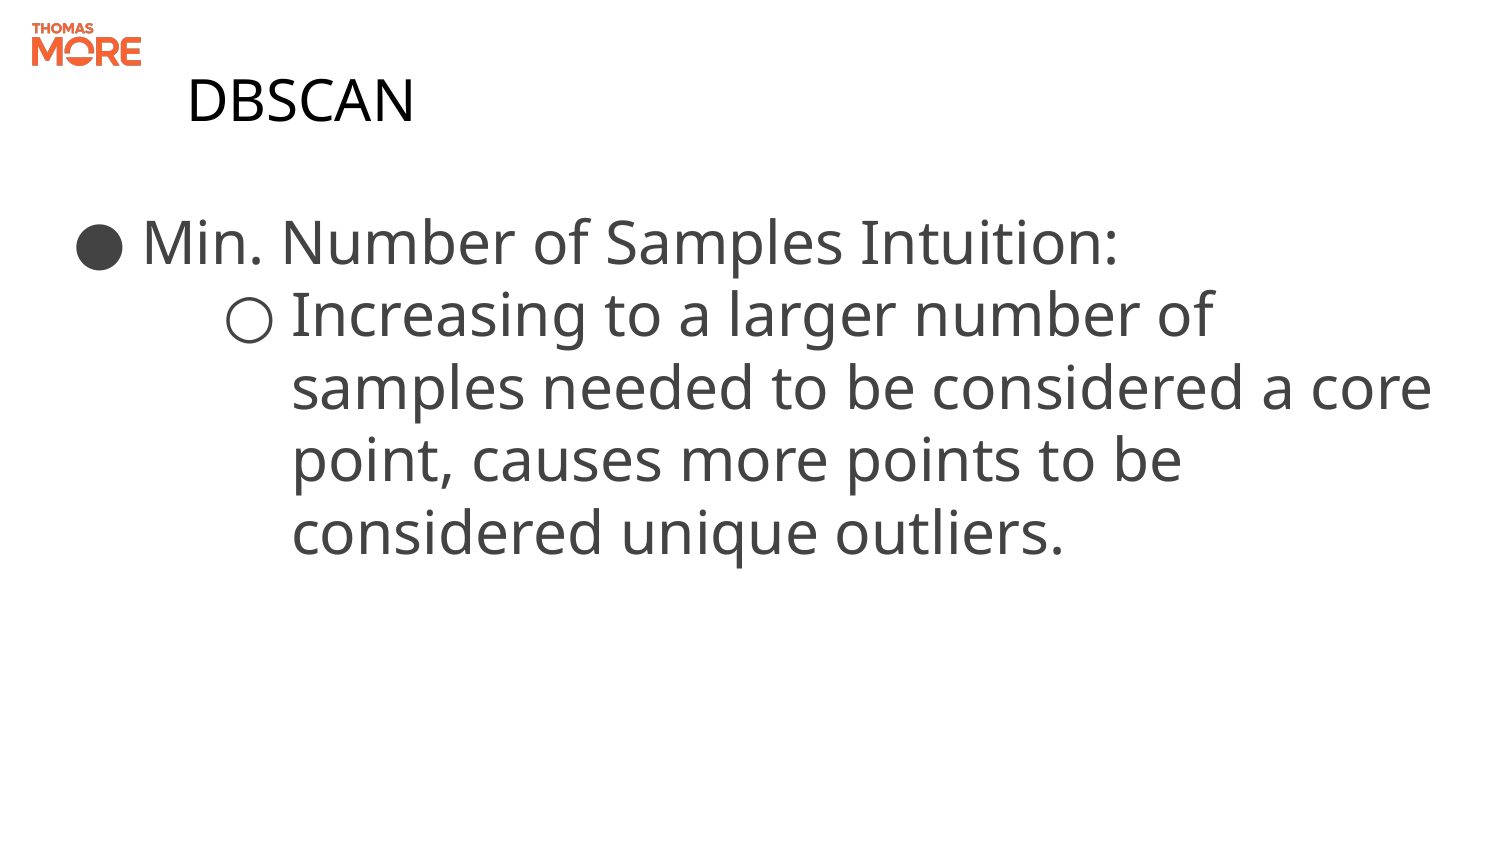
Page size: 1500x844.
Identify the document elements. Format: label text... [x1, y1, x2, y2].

title DBSCAN [171, 48, 1449, 143]
picture [22, 13, 151, 76]
list Min. Number of Samples Intuition: Increasing to a larger number of samples needed to be considered a core point, causes more points to be considered unique outliers. [51, 189, 1476, 750]
